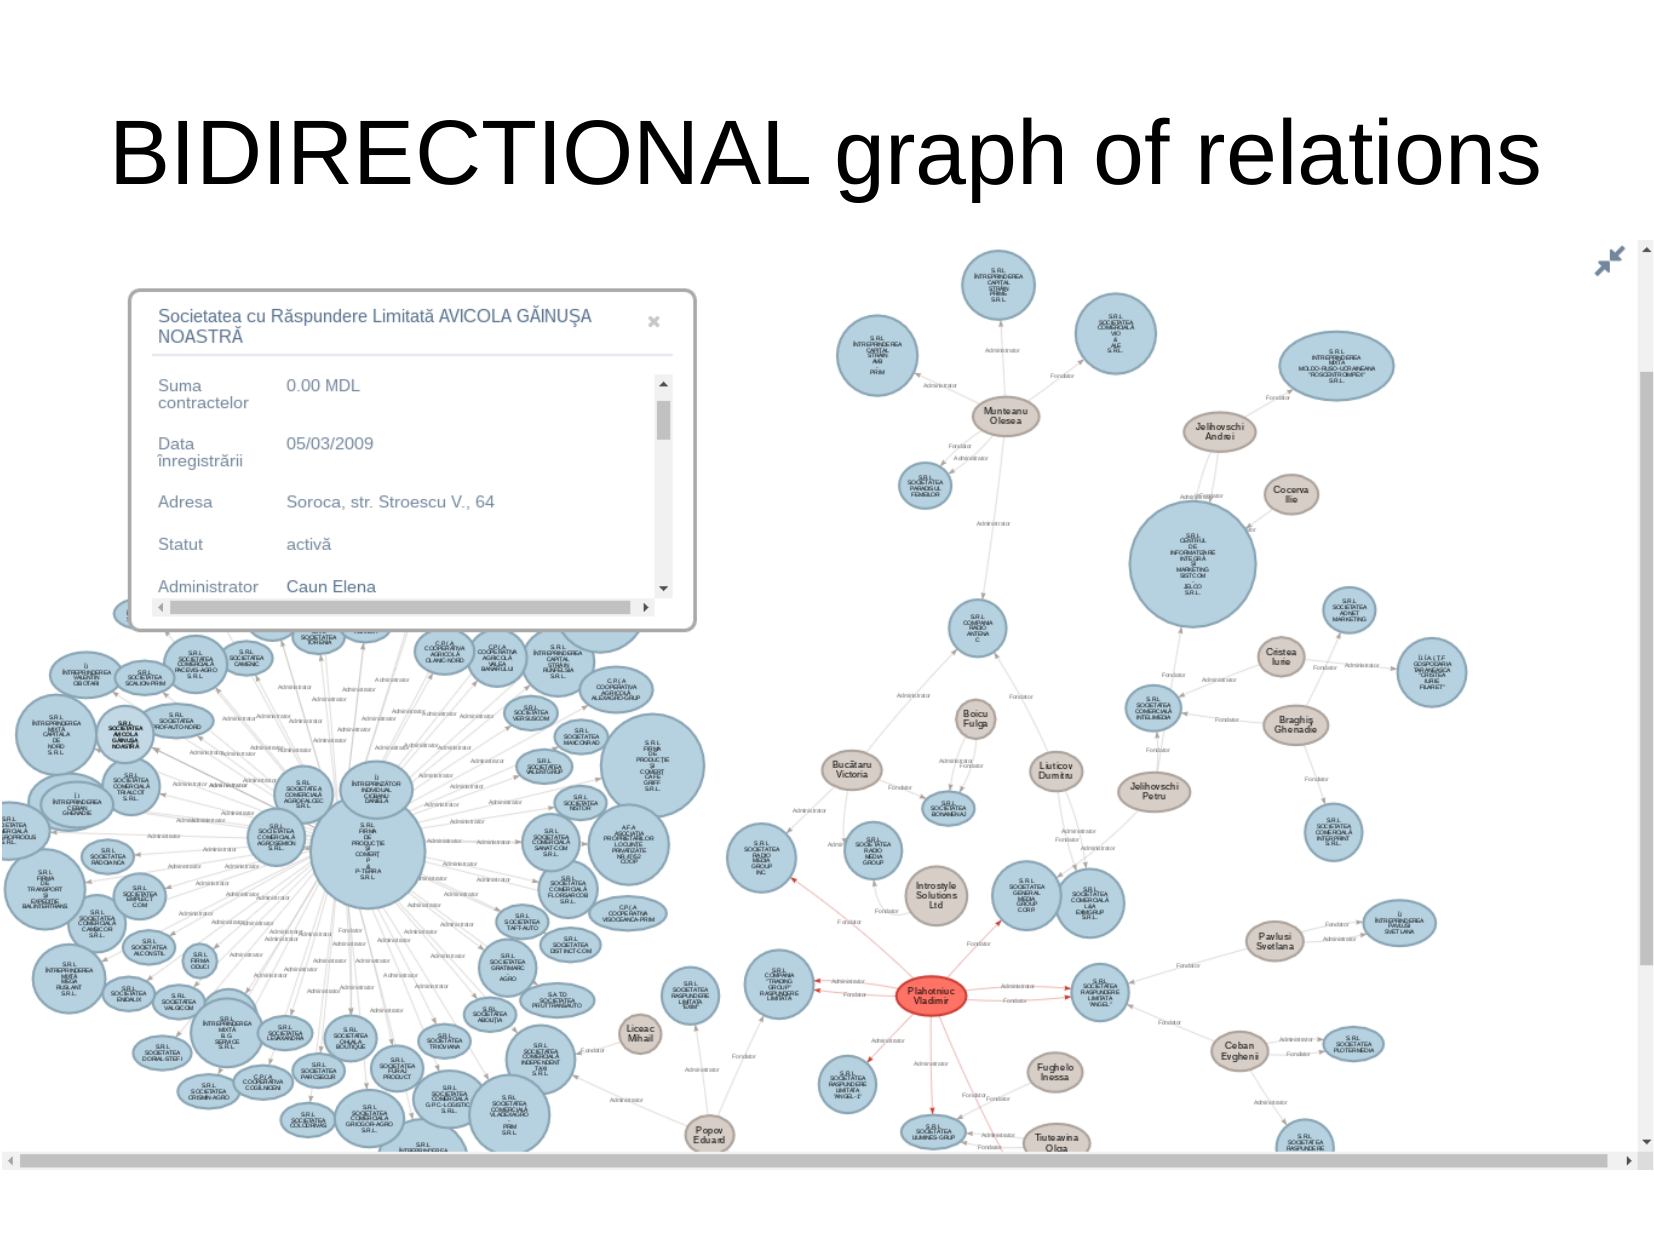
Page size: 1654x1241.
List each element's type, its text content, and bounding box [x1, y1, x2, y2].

picture [2, 240, 1654, 1171]
title BIDIRECTIONAL graph of relations [82, 49, 1571, 240]
